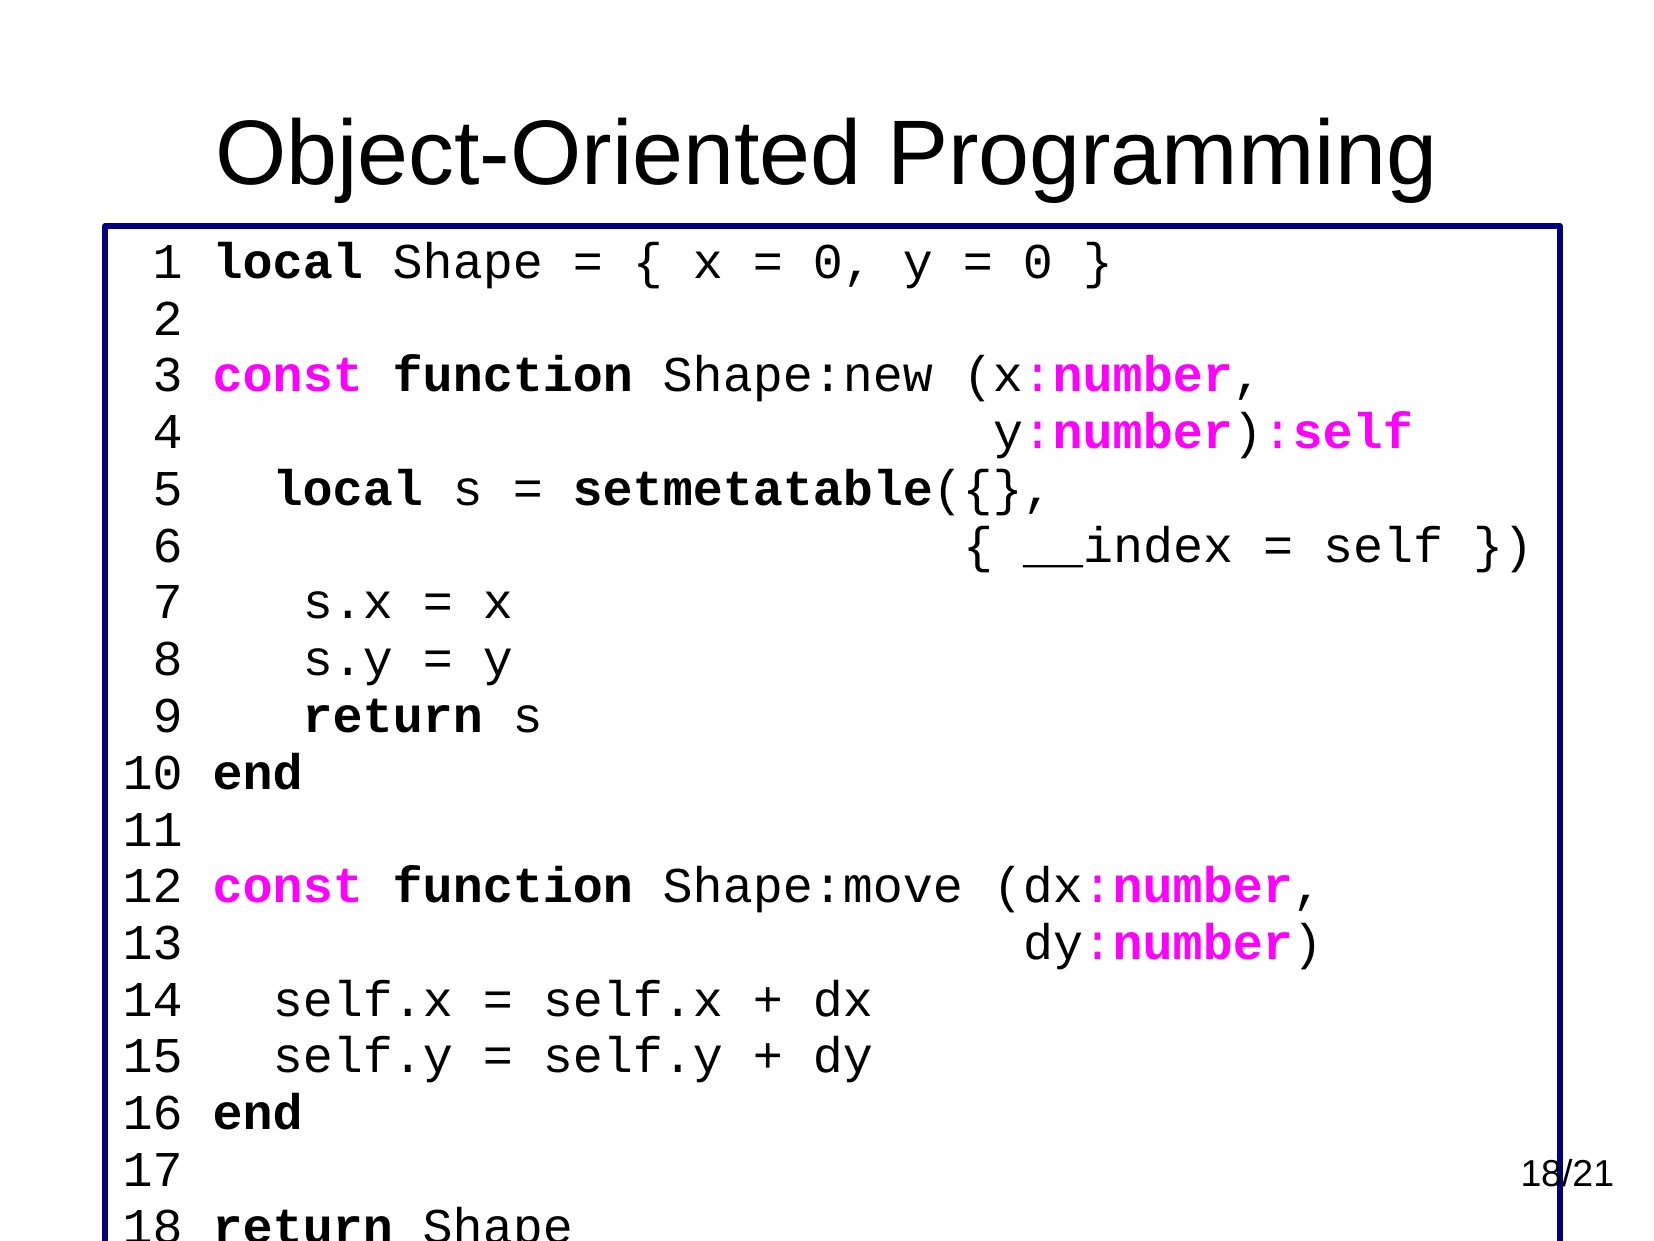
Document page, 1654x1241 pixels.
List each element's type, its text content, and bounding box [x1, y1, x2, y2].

title Object-Oriented Programming [82, 49, 1571, 257]
text_box 1 local Shape = { x = 0, y = 0 } 2 3 const function Shape:new (x:number, 4 y:number):self 5 local s = setmetatable({}, 6 { __index = self }) 7 s.x = x 8 s.y = y 9 return s 10 end 11 12 const function Shape:move (dx:number, 13 dy:number) 14 self.x = self.x + dx 15 self.y = self.y + dy 16 end 17 18 return Shape [105, 226, 1561, 1148]
text_box 18/21 [1495, 1145, 1630, 1216]
